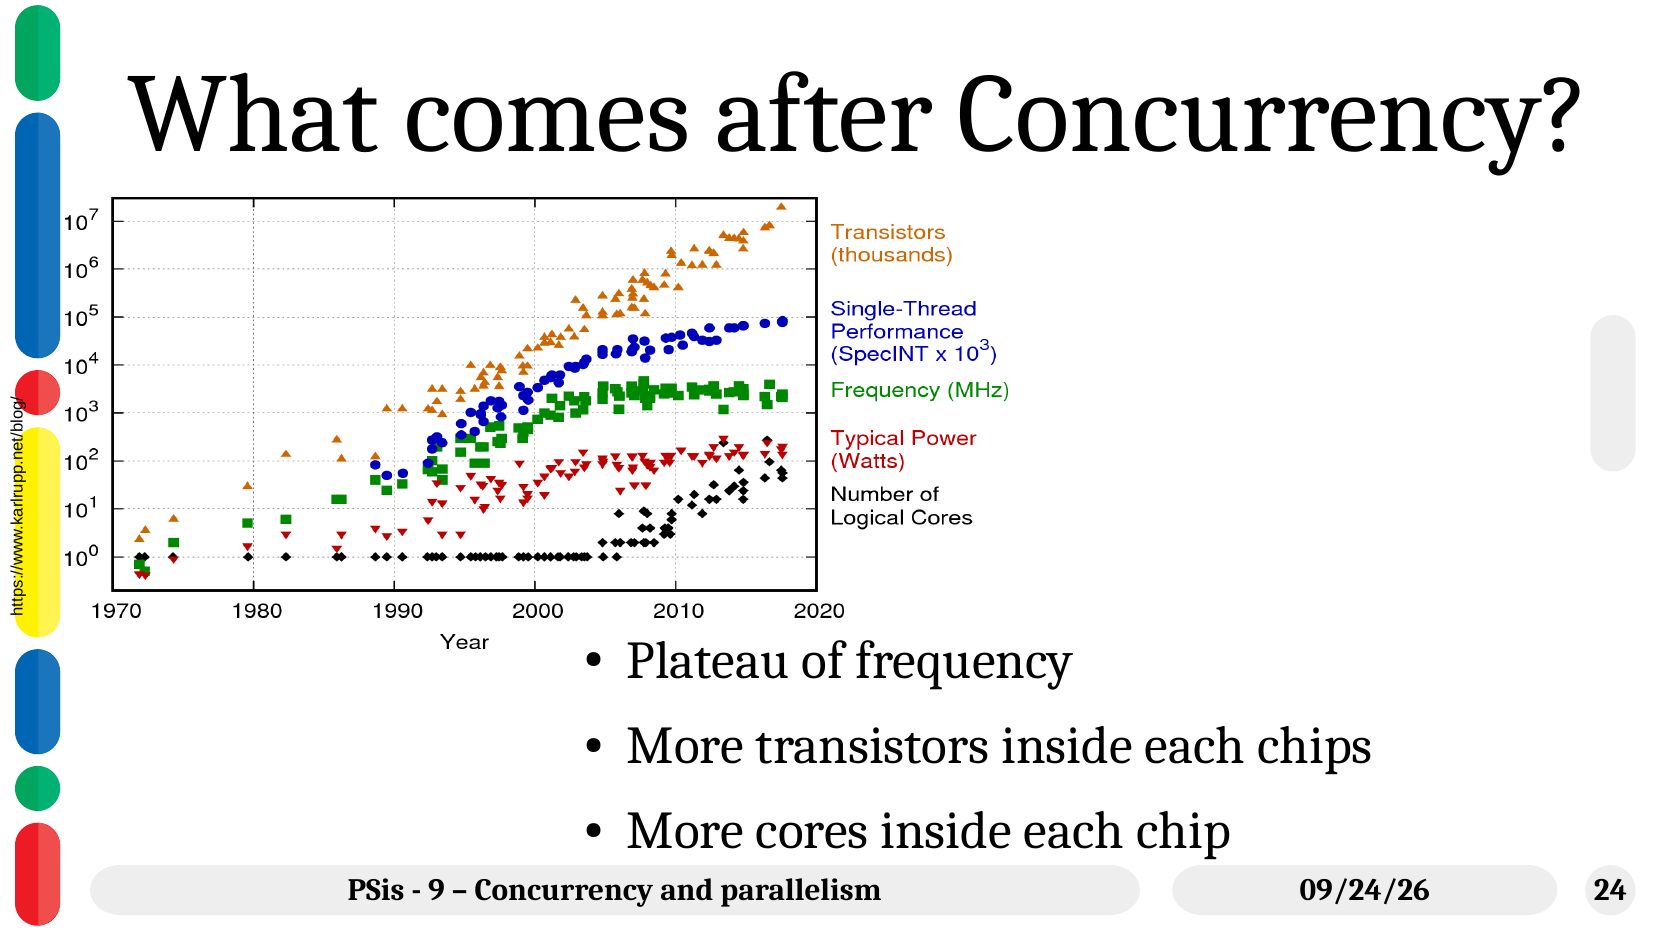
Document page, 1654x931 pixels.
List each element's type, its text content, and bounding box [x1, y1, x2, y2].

list Plateau of frequency More transistors inside each chips More cores inside each chip [570, 630, 1572, 866]
text_box https://www.karlrupp.net/blog/ [0, 239, 64, 631]
title What comes after Concurrency? [82, 37, 1636, 193]
picture [63, 186, 1008, 653]
